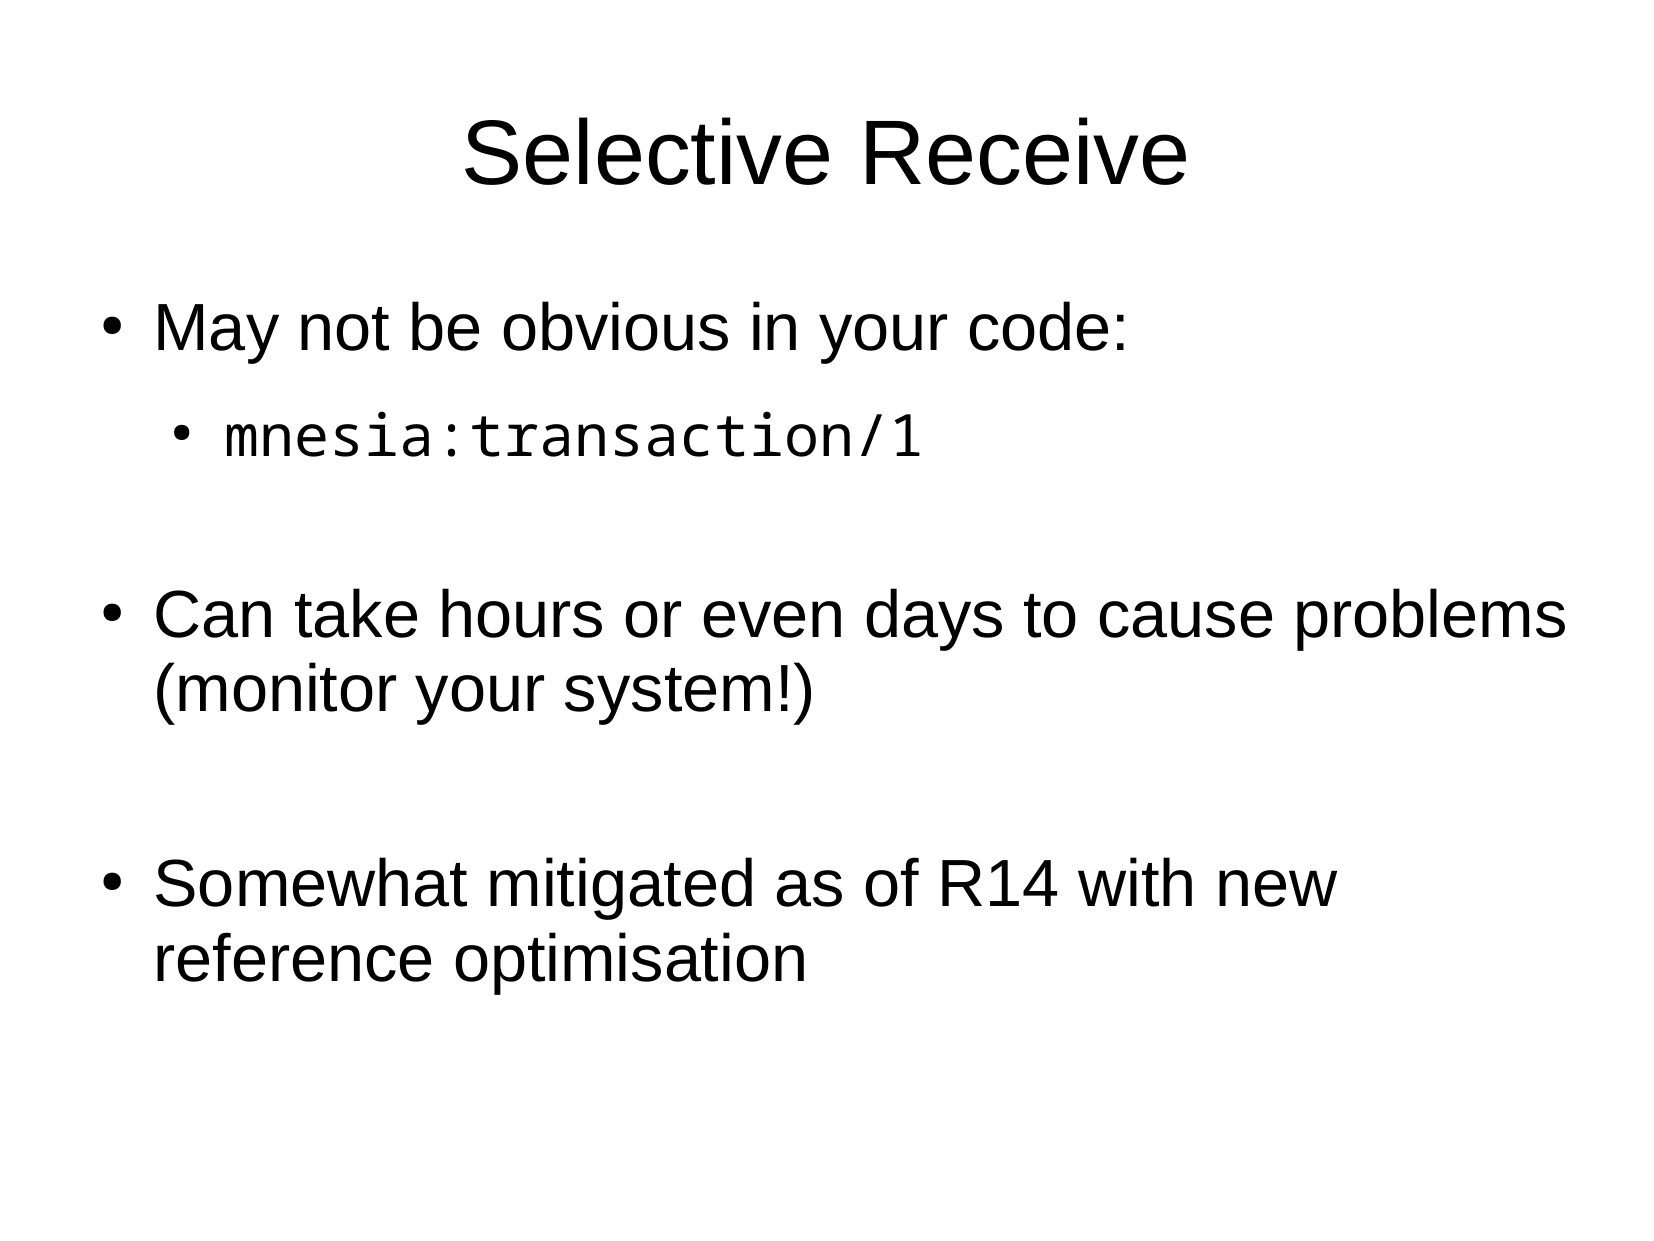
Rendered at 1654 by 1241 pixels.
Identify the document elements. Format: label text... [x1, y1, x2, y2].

list May not be obvious in your code: mnesia:transaction/1 Can take hours or even days to cause problems (monitor your system!) Somewhat mitigated as of R14 with new reference optimisation [82, 290, 1571, 1109]
title Selective Receive [82, 49, 1571, 257]
